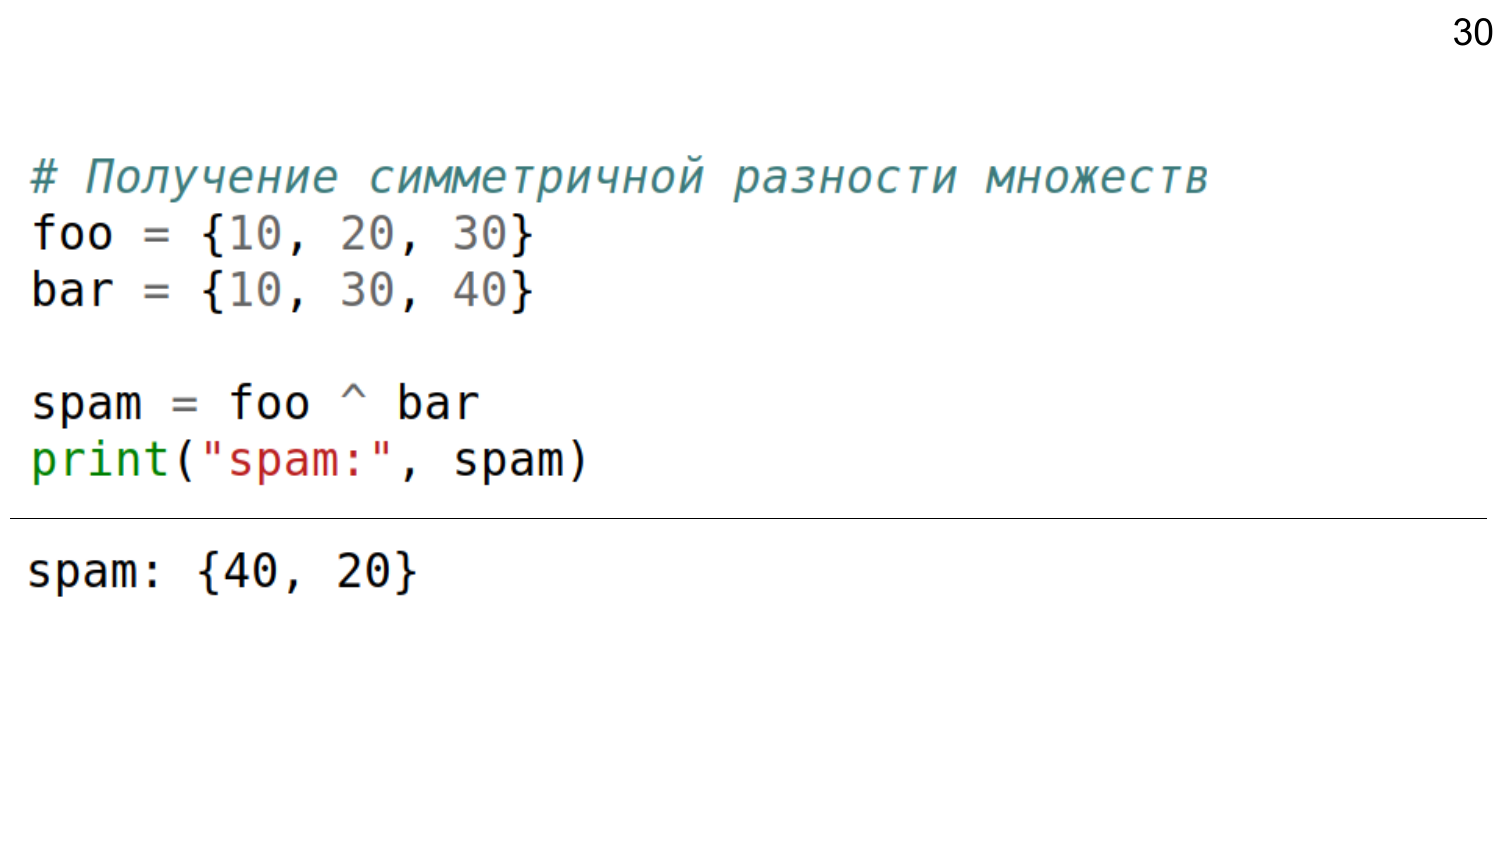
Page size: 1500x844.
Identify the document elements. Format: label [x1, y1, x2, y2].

picture [16, 540, 425, 608]
picture [16, 143, 1218, 501]
